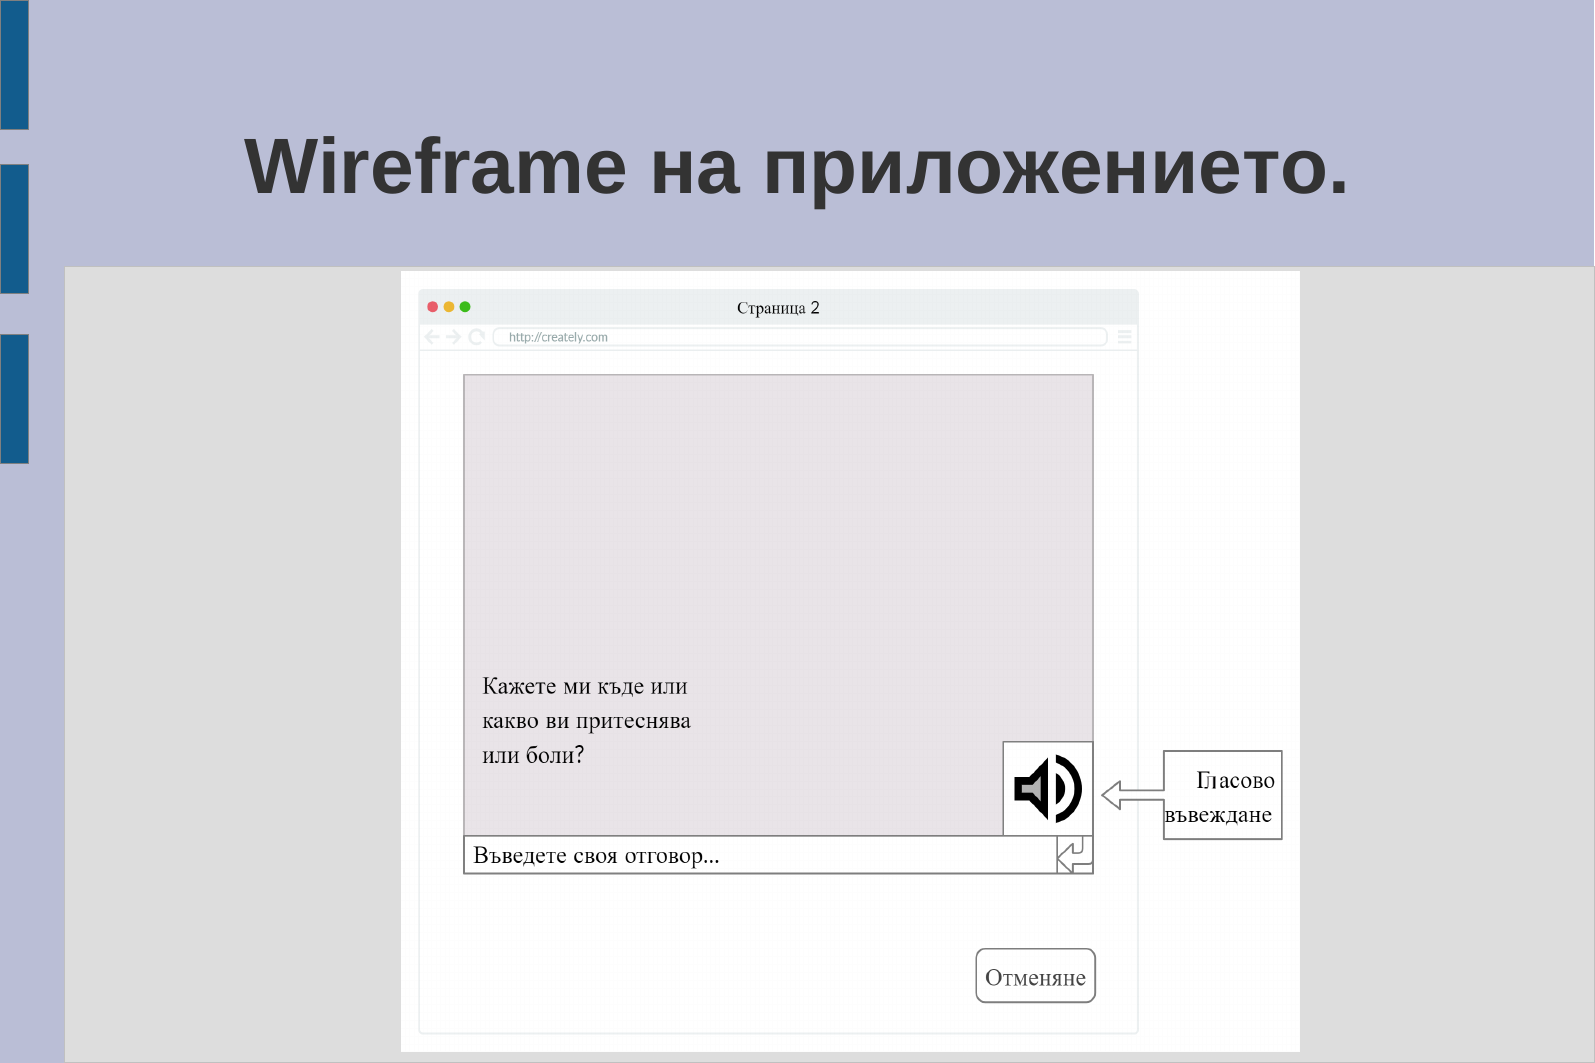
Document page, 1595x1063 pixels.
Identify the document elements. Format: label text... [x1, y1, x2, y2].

picture [401, 271, 1300, 1052]
title Wireframe на приложението. [117, 78, 1479, 256]
